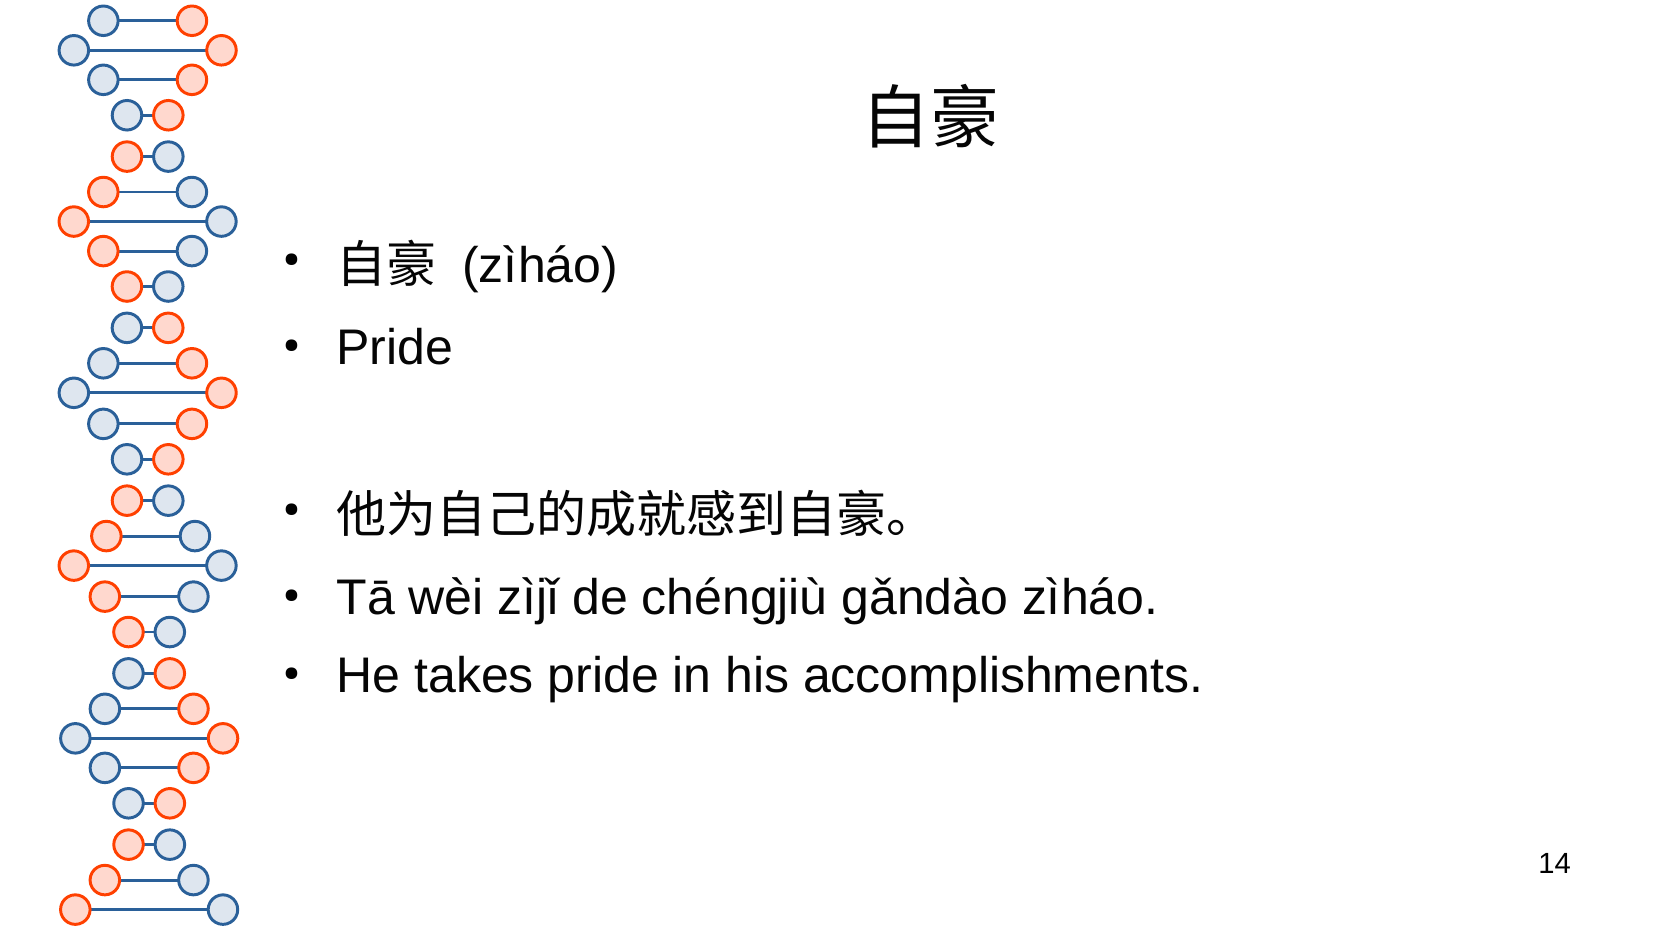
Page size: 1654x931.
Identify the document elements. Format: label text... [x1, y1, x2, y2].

list 自豪 (zìháo) Pride 他为自己的成就感到自豪。 Tā wèi zìjǐ de chéngjiù gǎndào zìháo. He takes pride in his accomplishments. [265, 224, 1595, 764]
title 自豪 [265, 35, 1595, 189]
